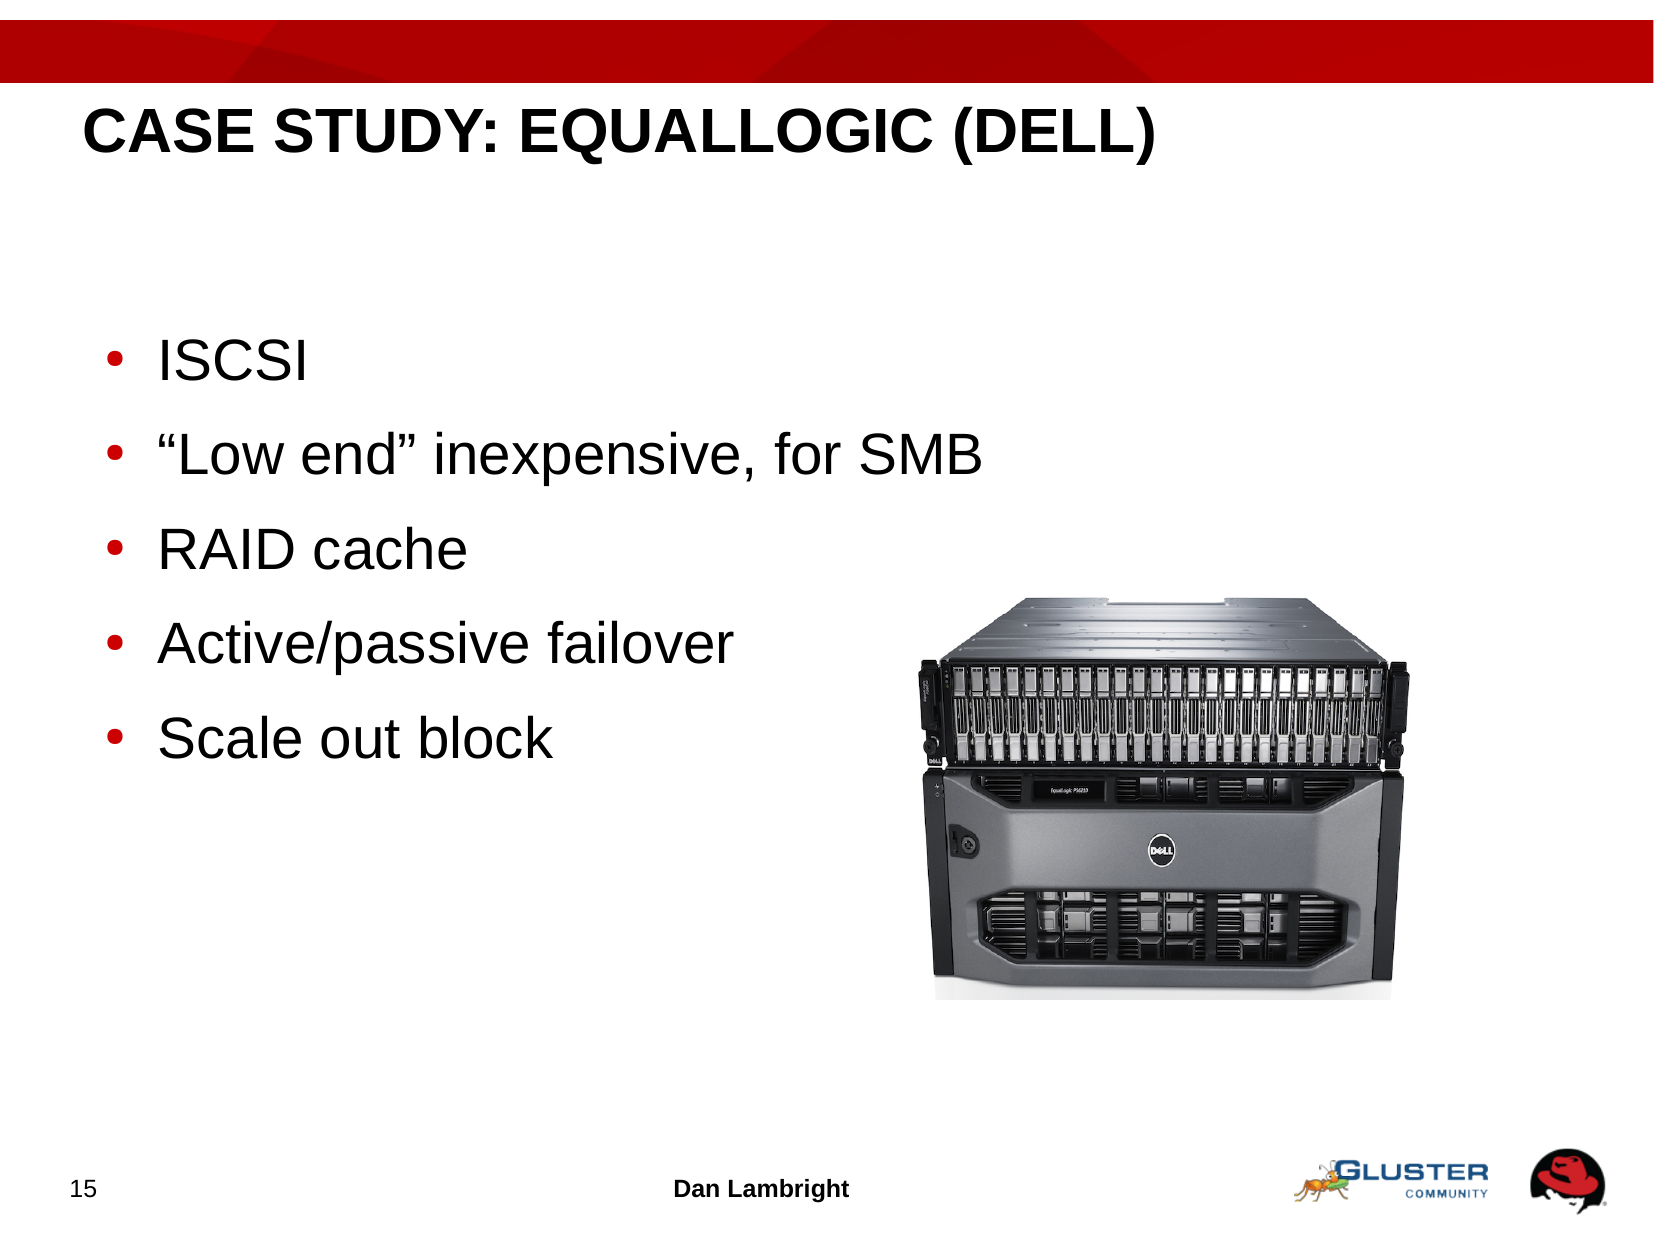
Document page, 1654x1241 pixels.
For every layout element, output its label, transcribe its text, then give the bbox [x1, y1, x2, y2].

list ISCSI “Low end” inexpensive, for SMB RAID cache Active/passive failover Scale out block [86, 232, 1576, 1027]
picture [0, 20, 1654, 83]
picture [1294, 1158, 1488, 1203]
picture [907, 572, 1415, 1000]
picture [1529, 1146, 1613, 1224]
title CASE STUDY: EQUALLOGIC (DELL) [82, 37, 1571, 226]
